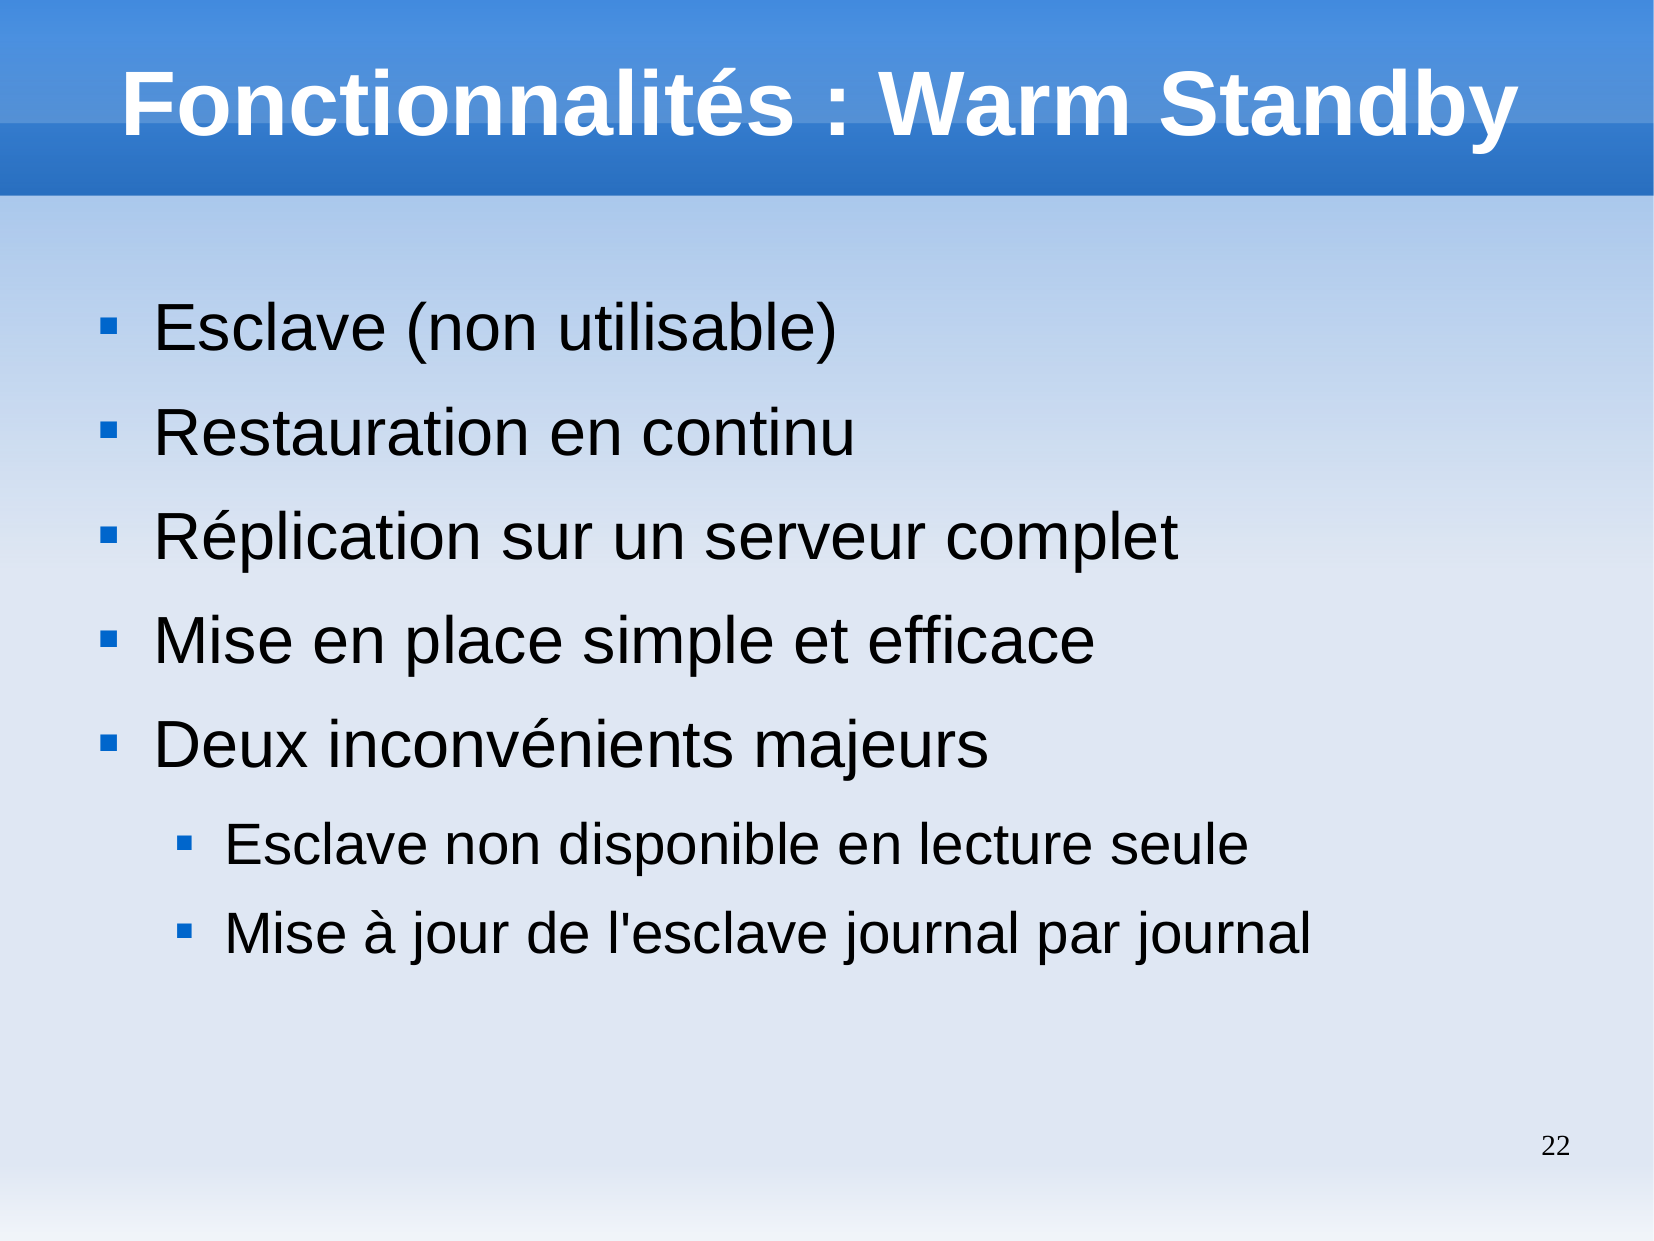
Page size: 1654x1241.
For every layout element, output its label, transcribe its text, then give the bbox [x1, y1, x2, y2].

title Fonctionnalités : Warm Standby [76, 0, 1565, 208]
picture [0, 0, 1654, 1241]
list Esclave (non utilisable) Restauration en continu Réplication sur un serveur complet Mise en place simple et efficace Deux inconvénients majeurs Esclave non disponible en lecture seule Mise à jour de l'esclave journal par journal [82, 290, 1571, 1109]
